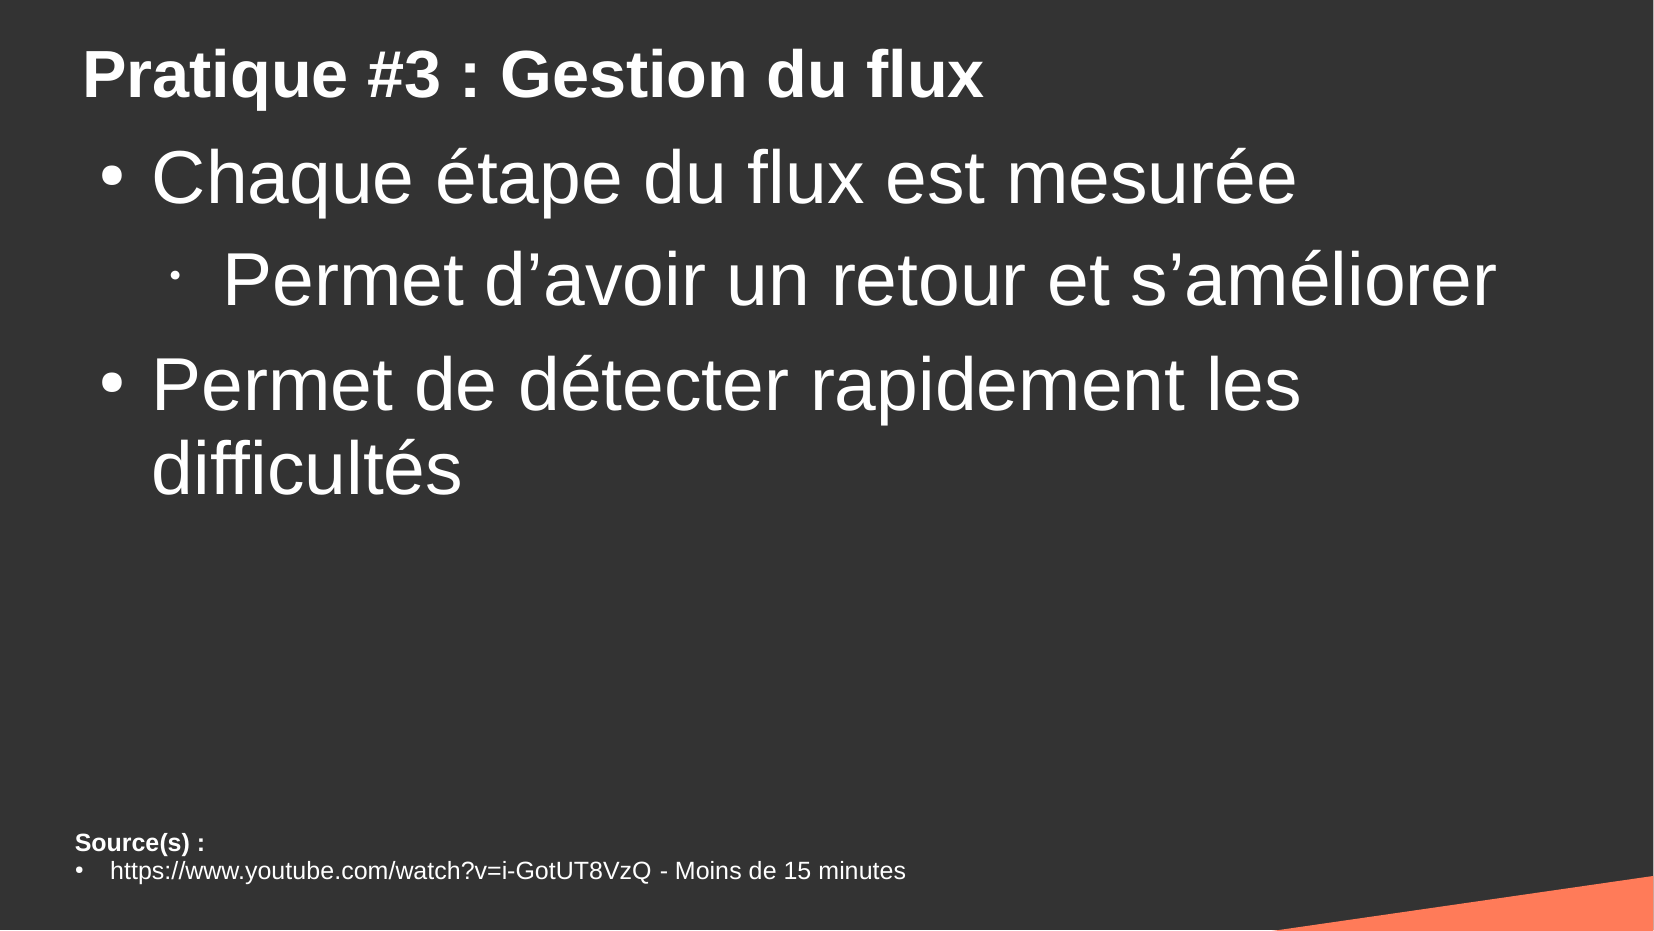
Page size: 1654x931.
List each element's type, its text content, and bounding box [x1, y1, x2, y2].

title Pratique #3 : Gestion du flux [82, 37, 1571, 119]
text_box [1271, 875, 1654, 931]
list Chaque étape du flux est mesurée Permet d’avoir un retour et s’améliorer Permet de détecter rapidement les difficultés [80, 135, 1620, 777]
text_box Source(s) : https://www.youtube.com/watch?v=i-GotUT8VzQ - Moins de 15 minutes [60, 821, 1238, 921]
